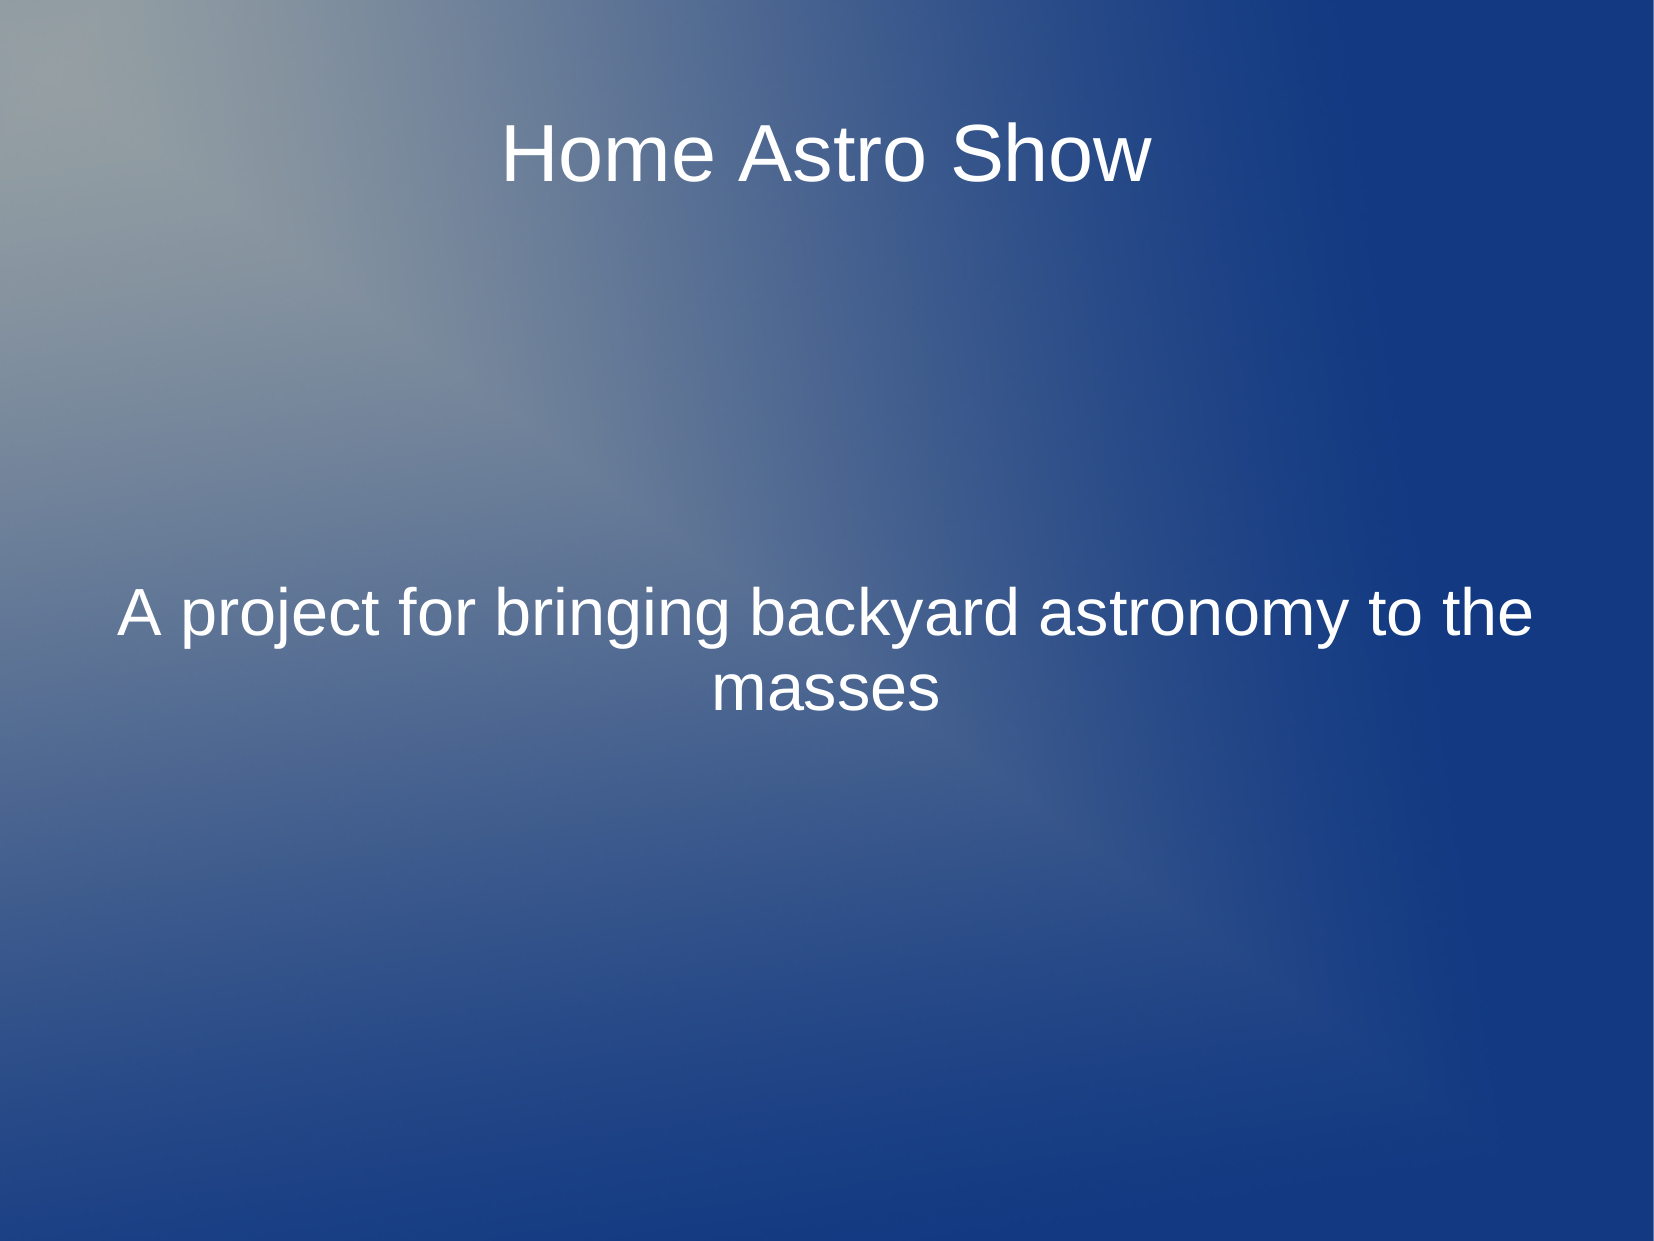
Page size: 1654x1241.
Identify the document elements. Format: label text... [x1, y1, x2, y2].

title Home Astro Show [82, 49, 1571, 257]
picture [0, 0, 1654, 1241]
subtitle A project for bringing backyard astronomy to the masses [82, 290, 1571, 1010]
